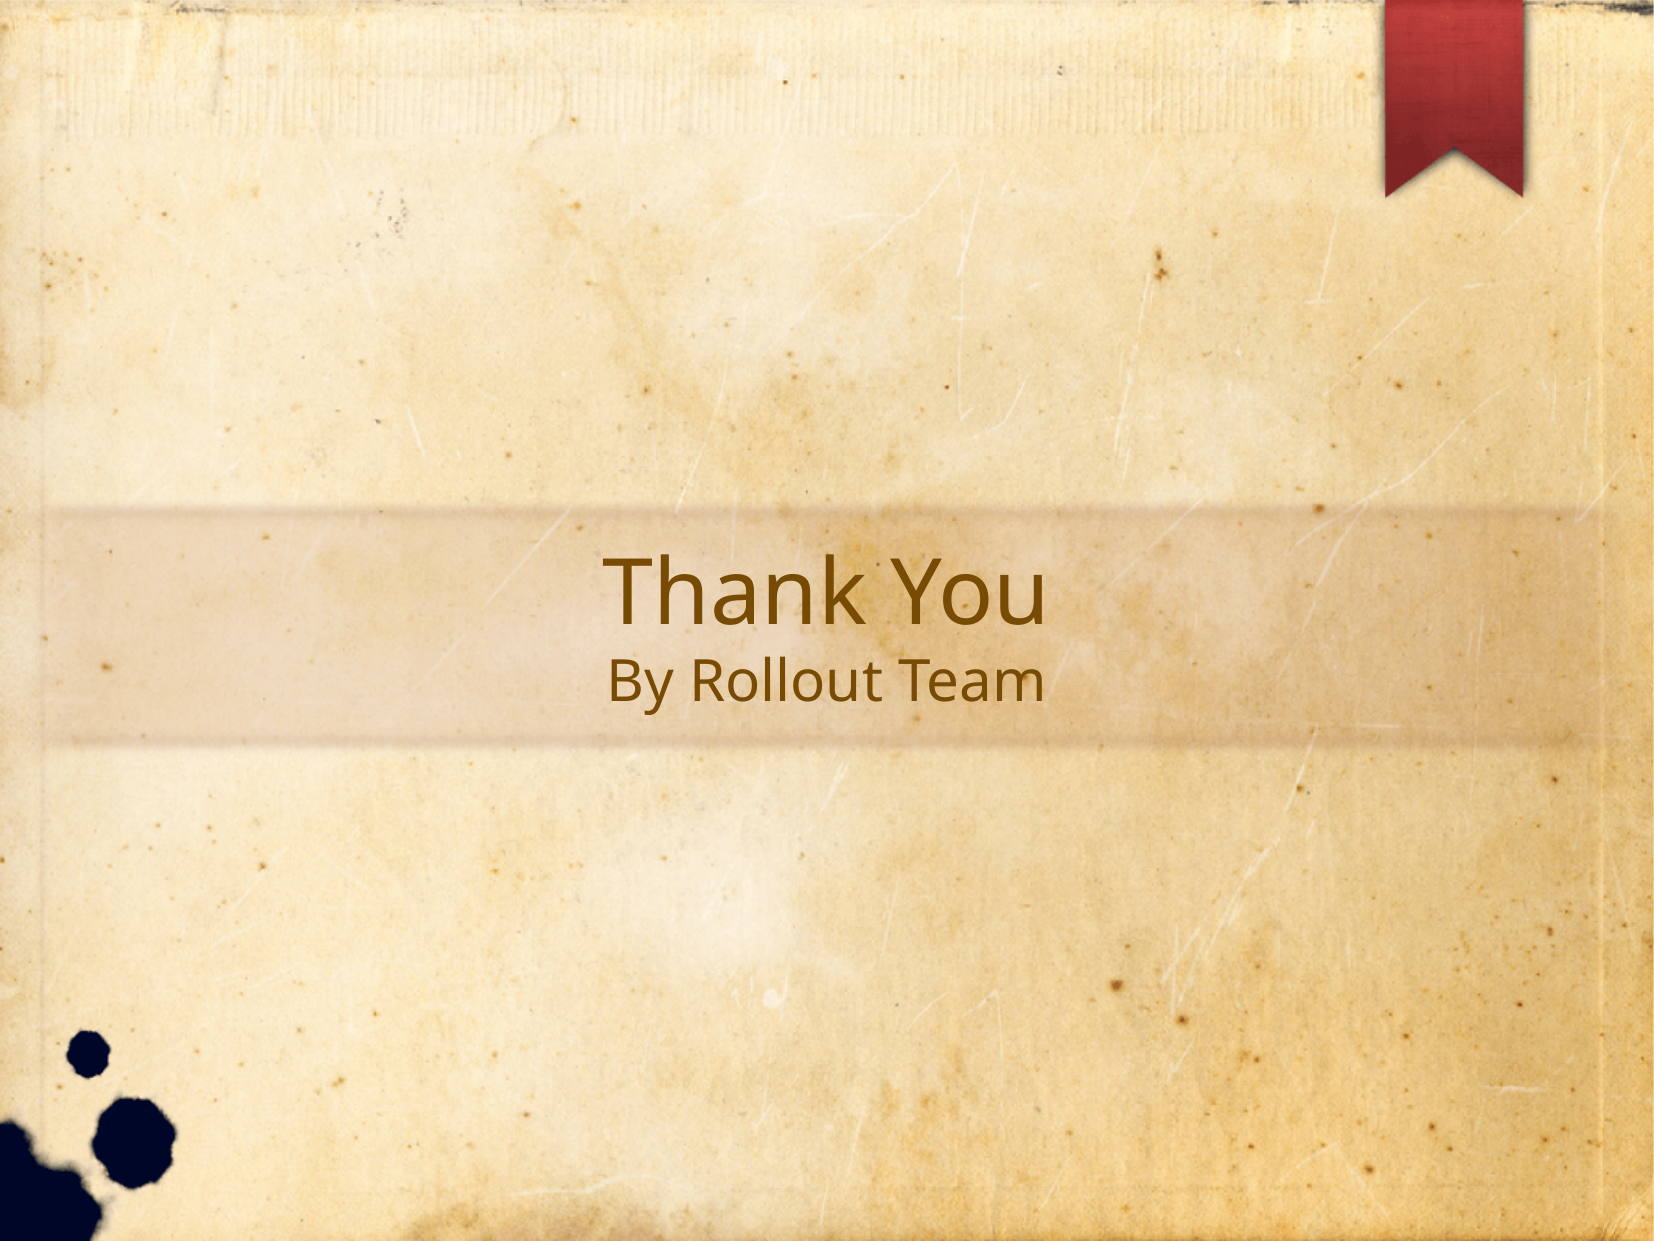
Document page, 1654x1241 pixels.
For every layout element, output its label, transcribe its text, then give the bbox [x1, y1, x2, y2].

title Thank You By Rollout Team [82, 519, 1571, 727]
